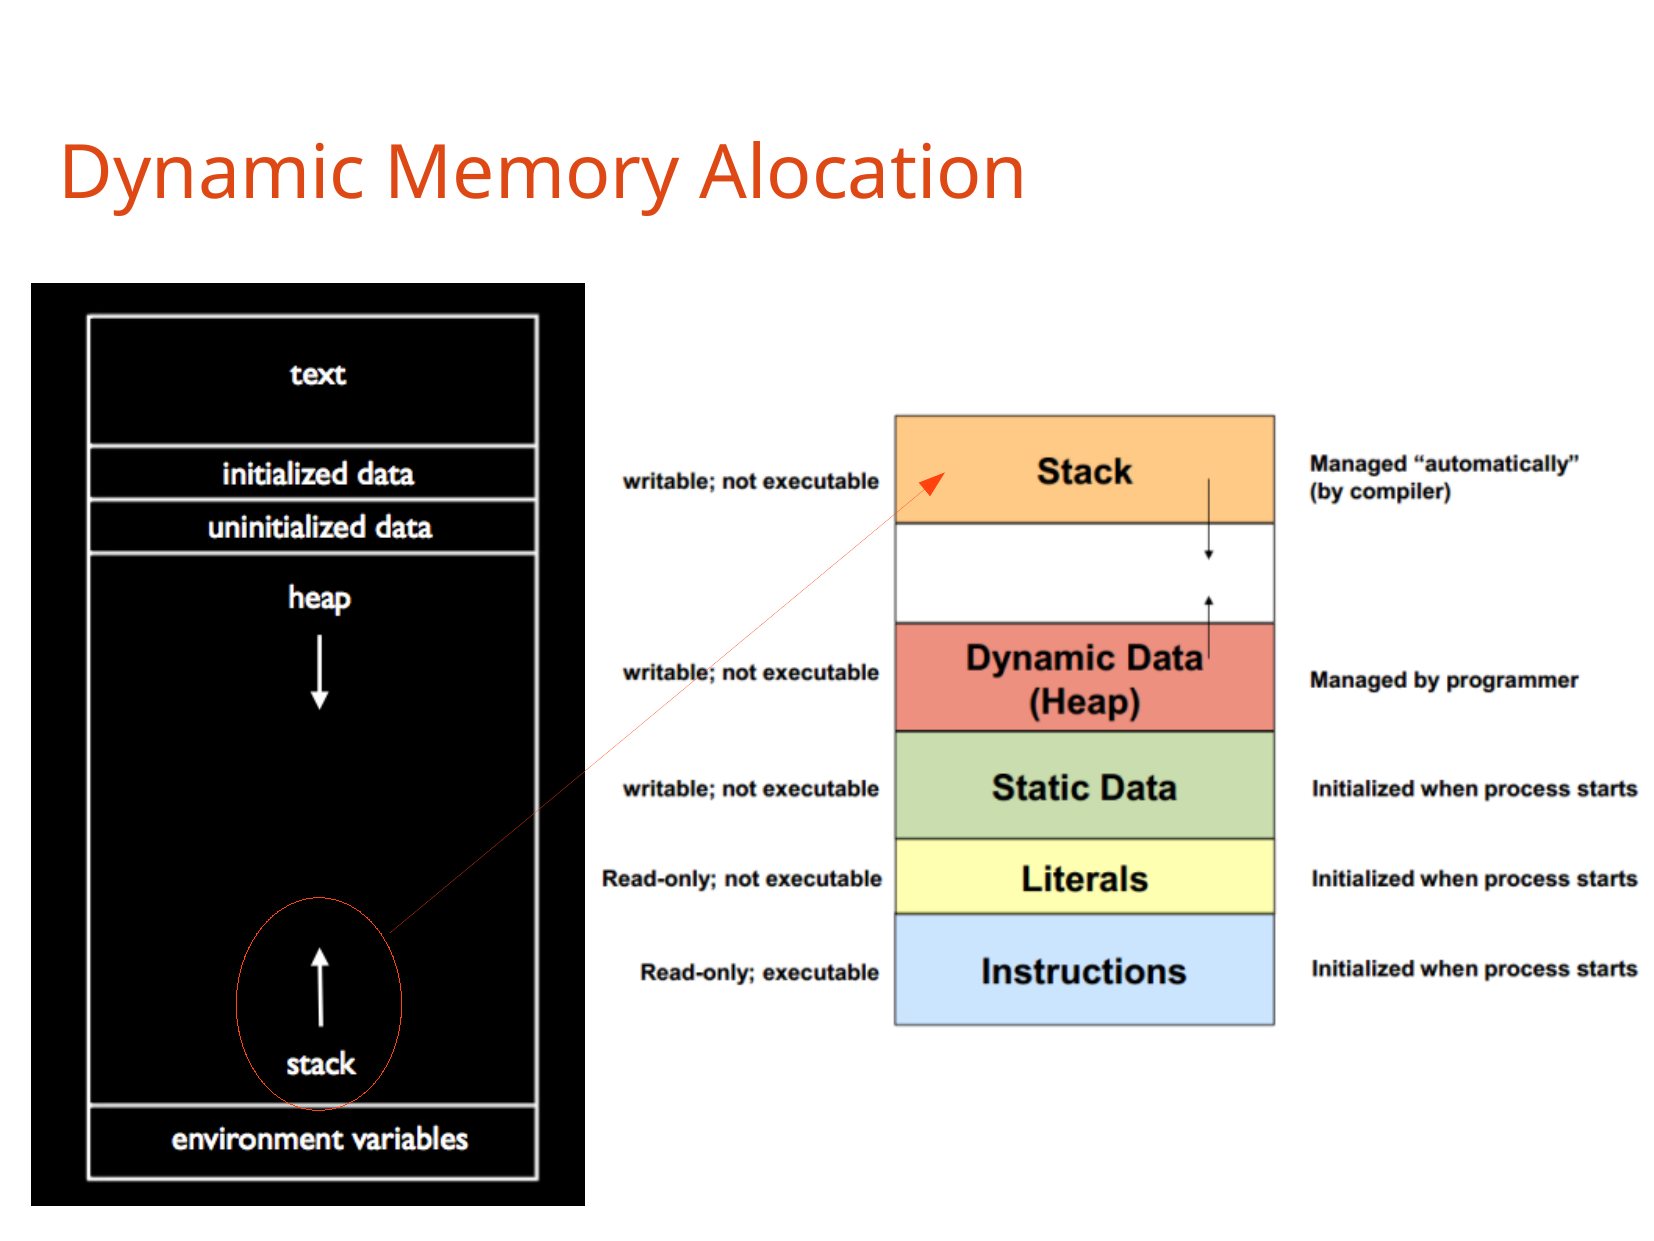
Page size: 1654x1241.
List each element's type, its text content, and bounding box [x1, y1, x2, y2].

picture [597, 389, 1654, 1040]
title Dynamic Memory Alocation [59, 106, 1447, 233]
picture [31, 283, 585, 1206]
